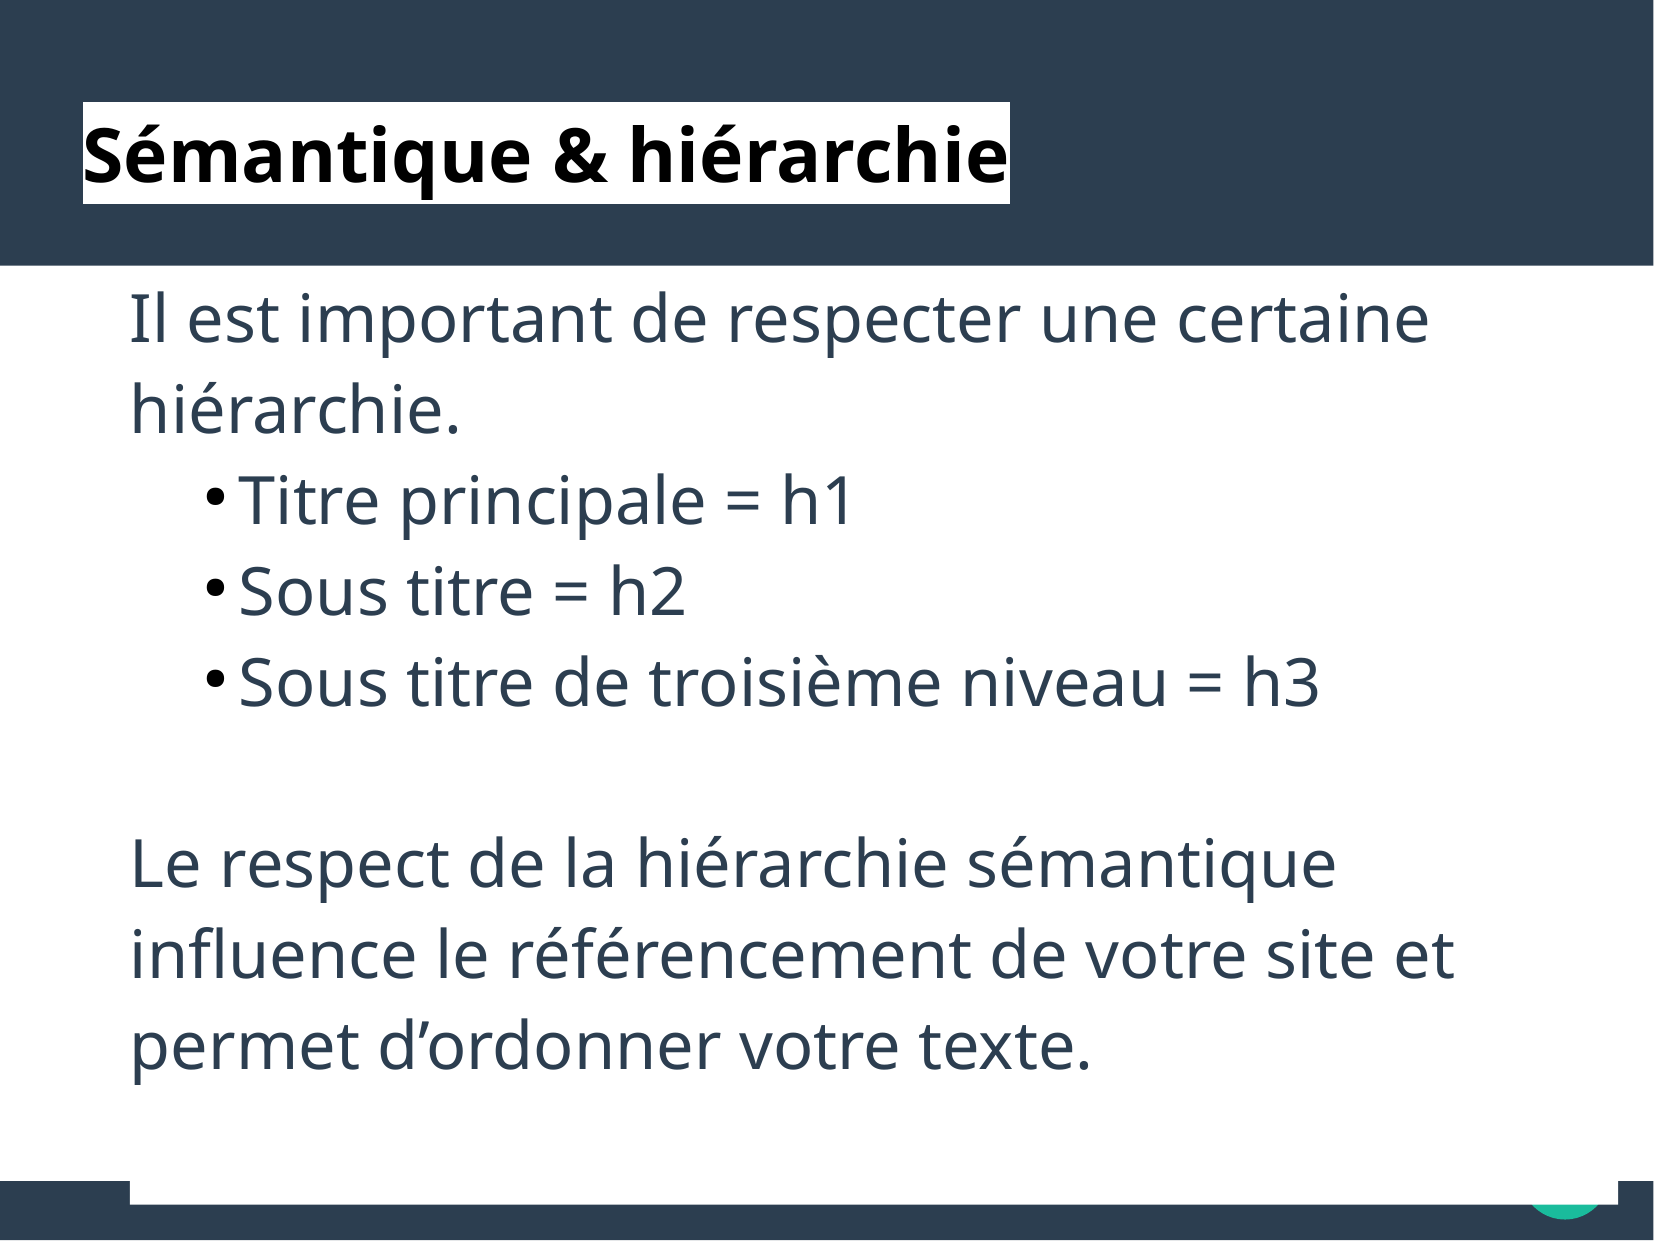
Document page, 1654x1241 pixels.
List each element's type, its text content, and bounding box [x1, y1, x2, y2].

subtitle Il est important de respecter une certaine hiérarchie. Titre principale = h1 Sous titre = h2 Sous titre de troisième niveau = h3 Le respect de la hiérarchie sémantique influence le référencement de votre site et permet d’ordonner votre texte. [129, 271, 1619, 1205]
title Sémantique & hiérarchie [82, 49, 1571, 257]
